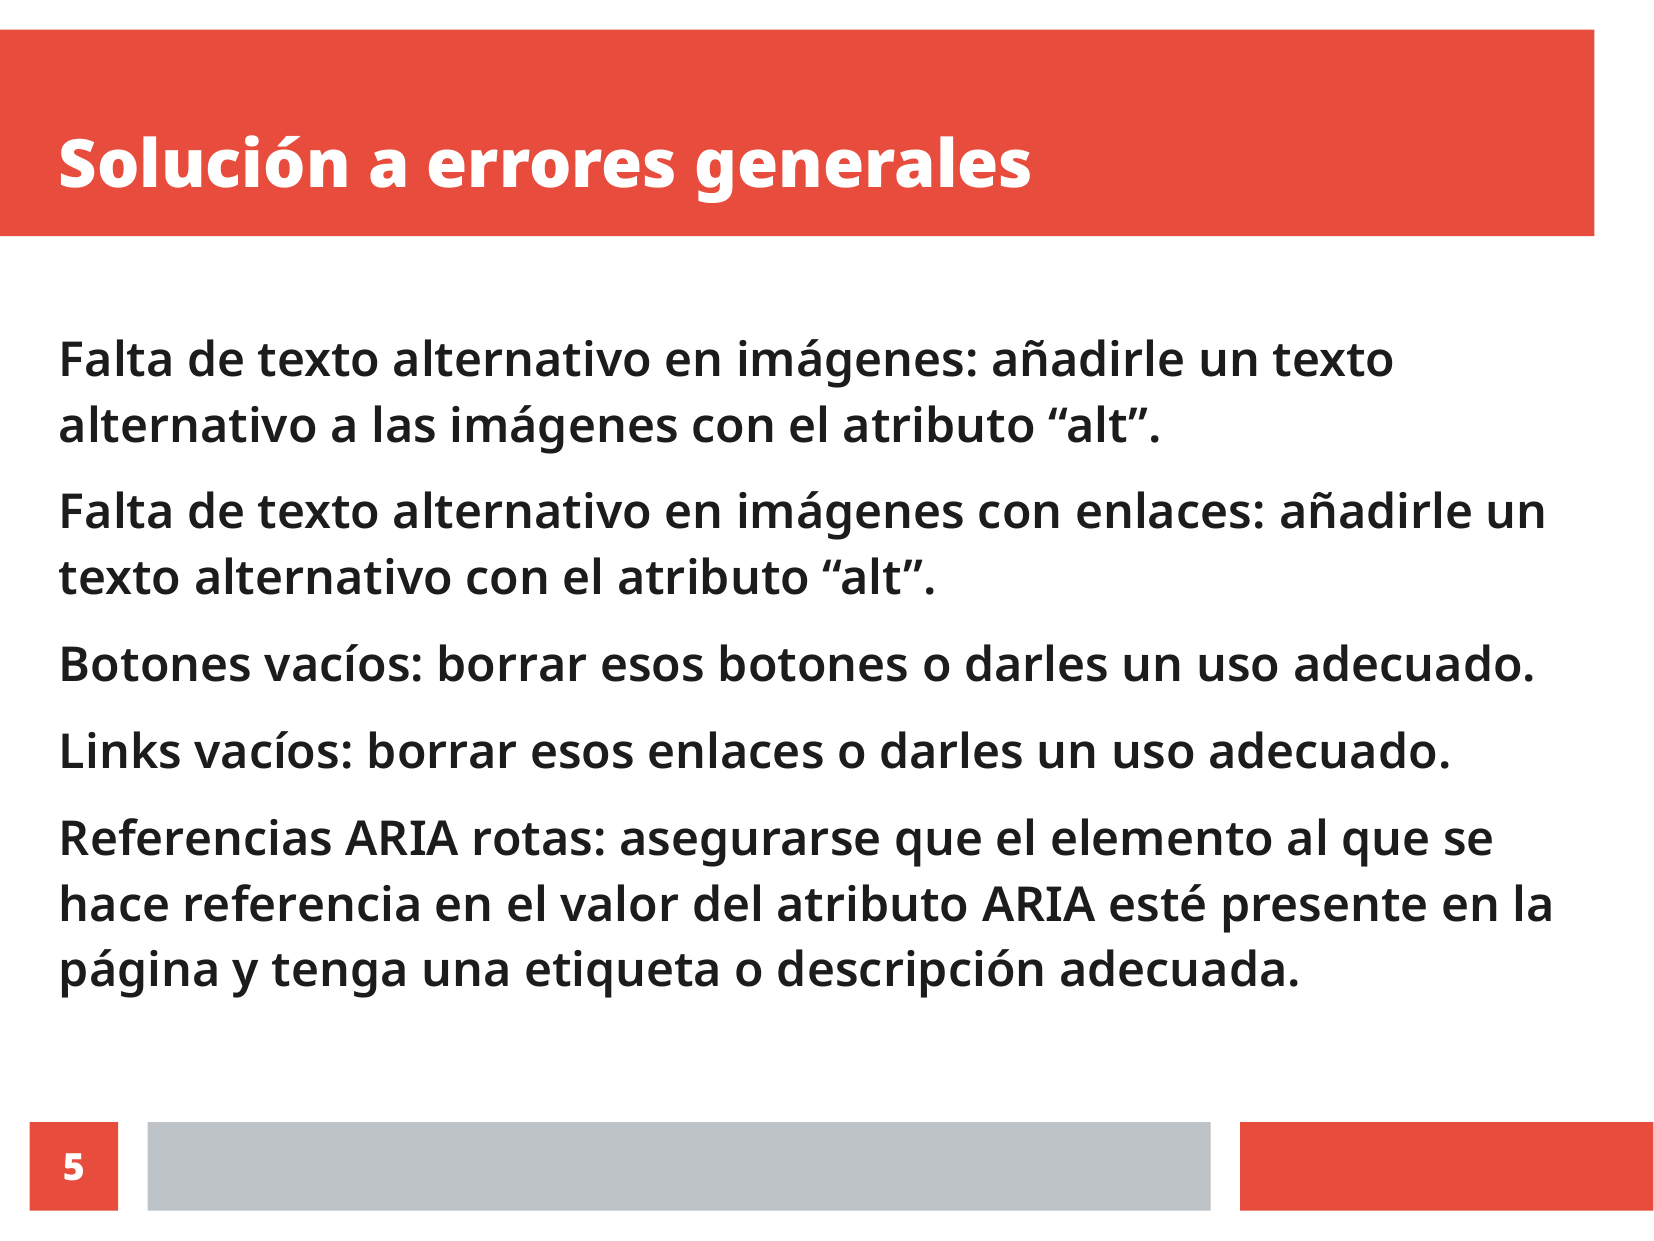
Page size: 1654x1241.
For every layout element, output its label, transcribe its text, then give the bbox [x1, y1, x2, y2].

title Solución a errores generales [59, 59, 1595, 207]
list Falta de texto alternativo en imágenes: añadirle un texto alternativo a las imágenes con el atributo “alt”. Falta de texto alternativo en imágenes con enlaces: añadirle un texto alternativo con el atributo “alt”. Botones vacíos: borrar esos botones o darles un uso adecuado. Links vacíos: borrar esos enlaces o darles un uso adecuado. Referencias ARIA rotas: asegurarse que el elemento al que se hace referencia en el valor del atributo ARIA esté presente en la página y tenga una etiqueta o descripción adecuada. [59, 324, 1565, 1093]
